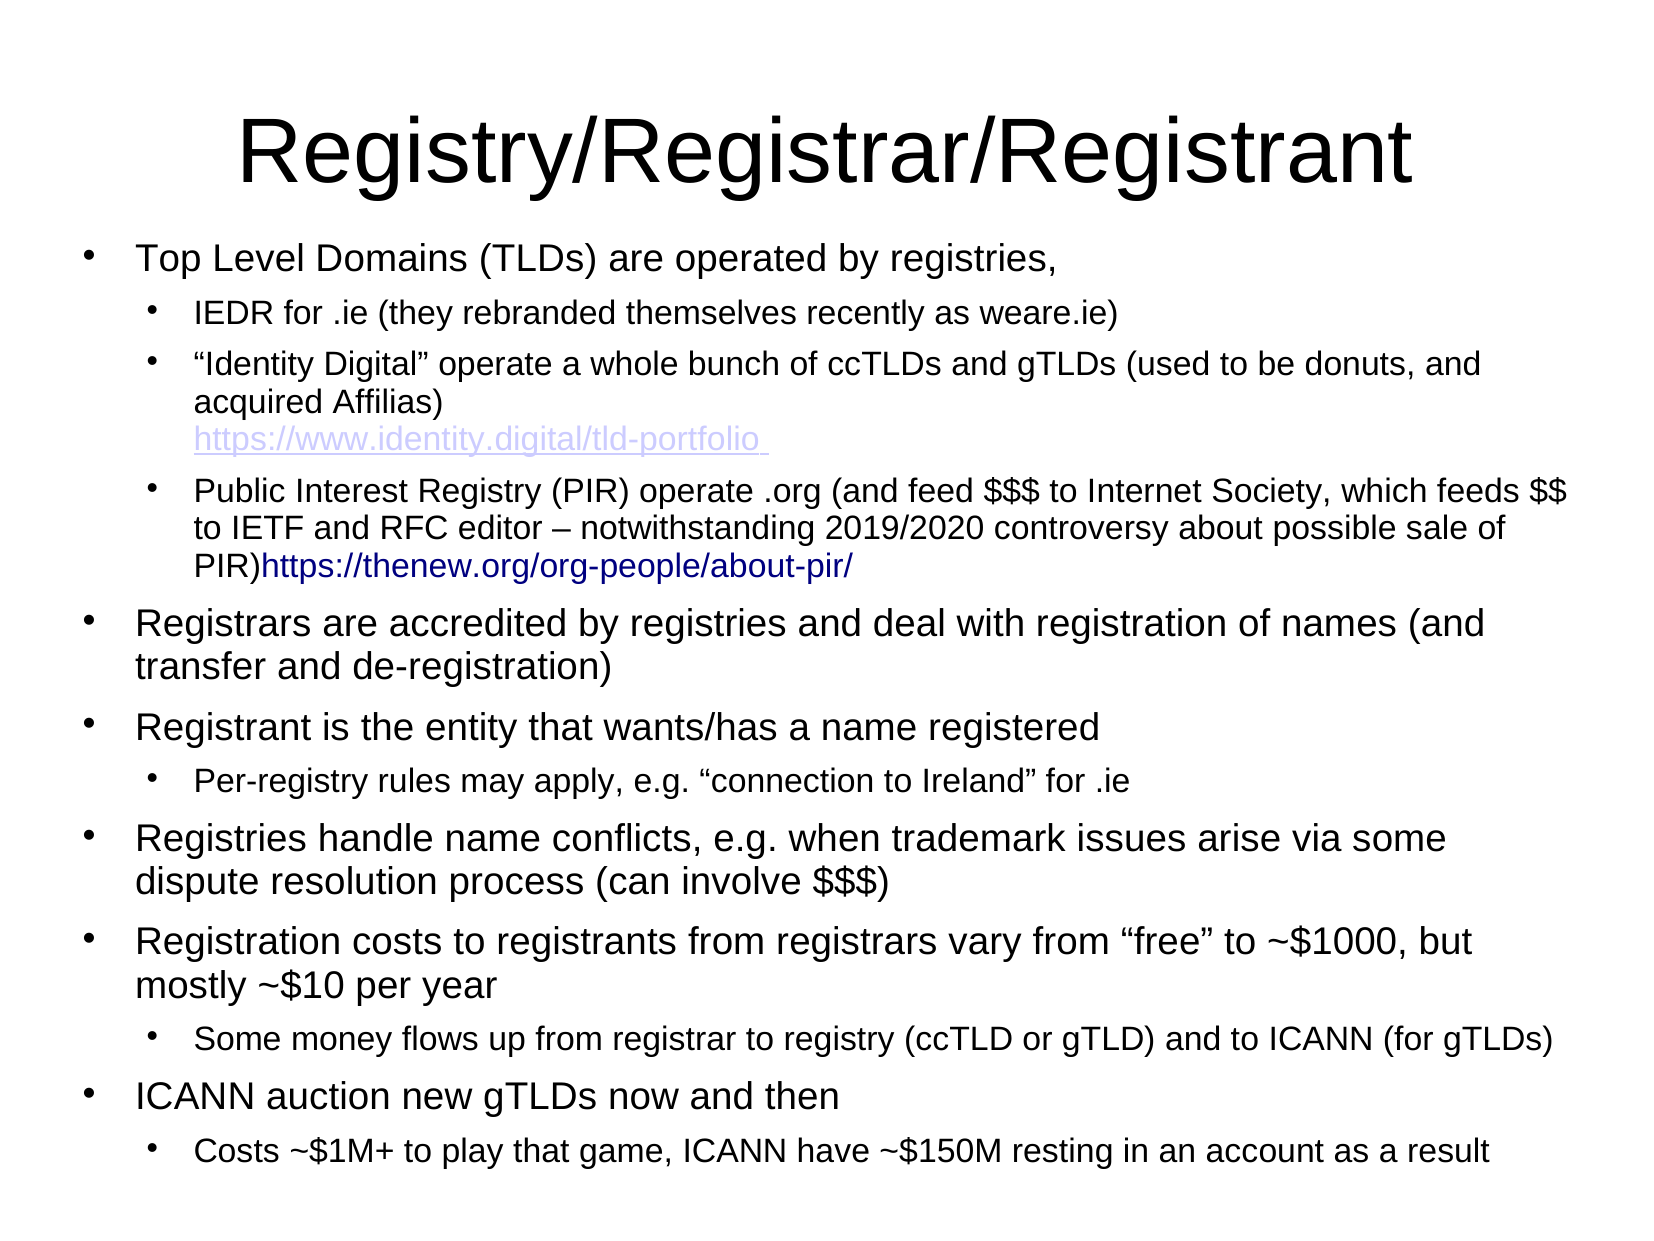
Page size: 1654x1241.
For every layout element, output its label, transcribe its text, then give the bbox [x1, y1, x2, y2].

title Registry/Registrar/Registrant [82, 49, 1570, 232]
list Top Level Domains (TLDs) are operated by registries, IEDR for .ie (they rebranded themselves recently as weare.ie) “Identity Digital” operate a whole bunch of ccTLDs and gTLDs (used to be donuts, and acquired Affilias) https://www.identity.digital/tld-portfolio Public Interest Registry (PIR) operate .org (and feed $$$ to Internet Society, which feeds $$ to IETF and RFC editor – notwithstanding 2019/2020 controversy about possible sale of PIR)https://thenew.org/org-people/about-pir/ Registrars are accredited by registries and deal with registration of names (and transfer and de-registration) Registrant is the entity that wants/has a name registered Per-registry rules may apply, e.g. “connection to Ireland” for .ie Registries handle name conflicts, e.g. when trademark issues arise via some dispute resolution process (can involve $$$) Registration costs to registrants from registrars vary from “free” to ~$1000, but mostly ~$10 per year Some money flows up from registrar to registry (ccTLD or gTLD) and to ICANN (for gTLDs) ICANN auction new gTLDs now and then Costs ~$1M+ to play that game, ICANN have ~$150M resting in an account as a result [82, 232, 1570, 1190]
